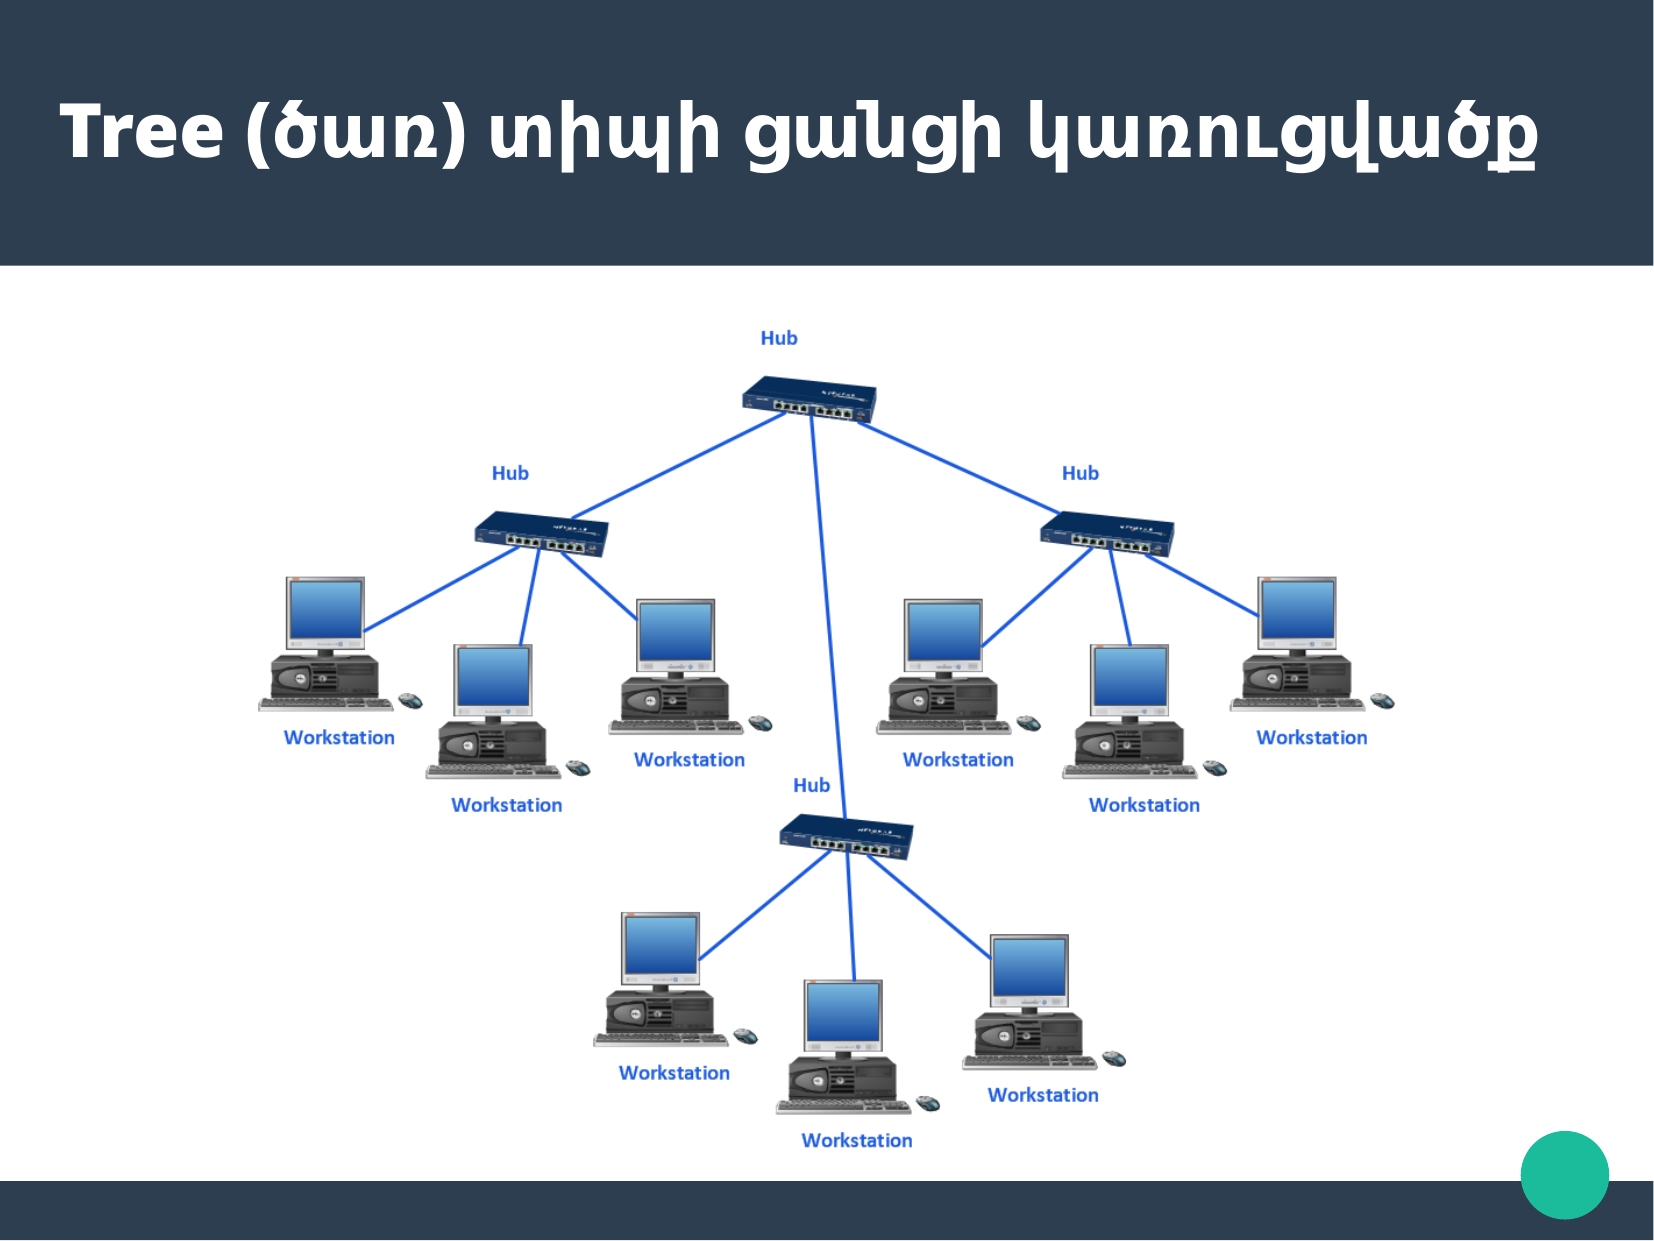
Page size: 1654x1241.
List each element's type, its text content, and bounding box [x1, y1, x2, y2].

picture [258, 324, 1396, 1152]
title Tree (ծառ) տիպի ցանցի կառուցվածք [59, 49, 1595, 207]
